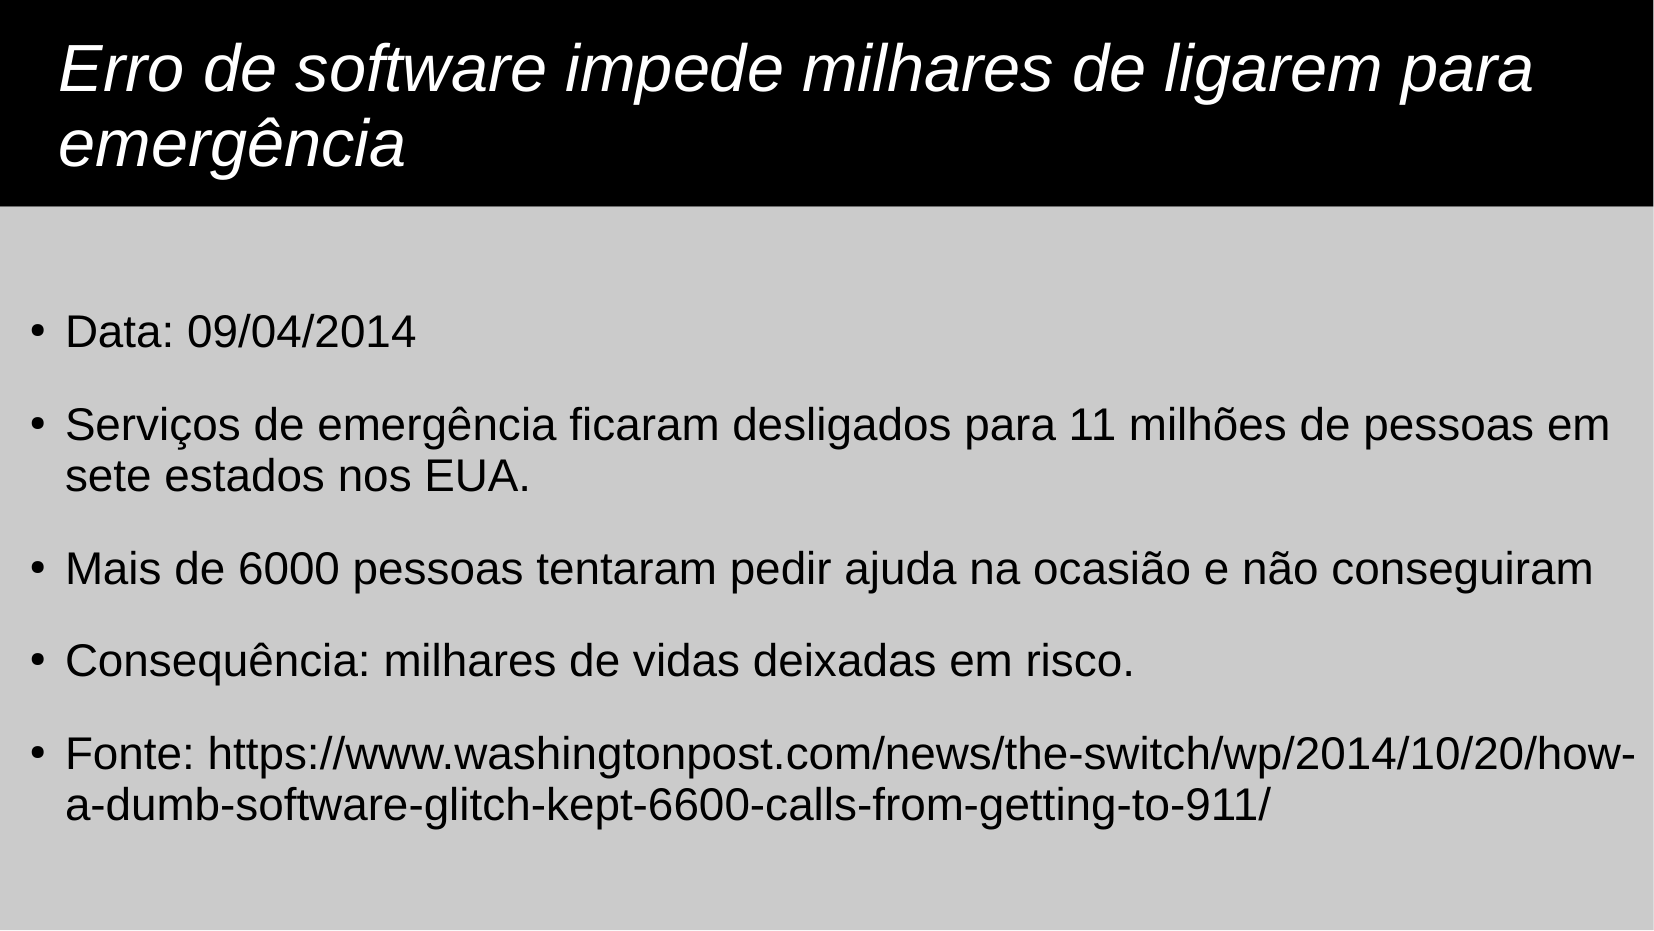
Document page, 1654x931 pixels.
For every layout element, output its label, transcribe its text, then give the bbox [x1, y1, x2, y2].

title Erro de software impede milhares de ligarem para emergência [29, 12, 1595, 199]
subtitle Data: 09/04/2014 Serviços de emergência ficaram desligados para 11 milhões de pessoas em sete estados nos EUA. Mais de 6000 pessoas tentaram pedir ajuda na ocasião e não conseguiram Consequência: milhares de vidas deixadas em risco. Fonte: https://www.washingtonpost.com/news/the-switch/wp/2014/10/20/how-a-dumb-software-glitch-kept-6600-calls-from-getting-to-911/ [0, 206, 1654, 931]
text_box [0, 0, 1654, 206]
